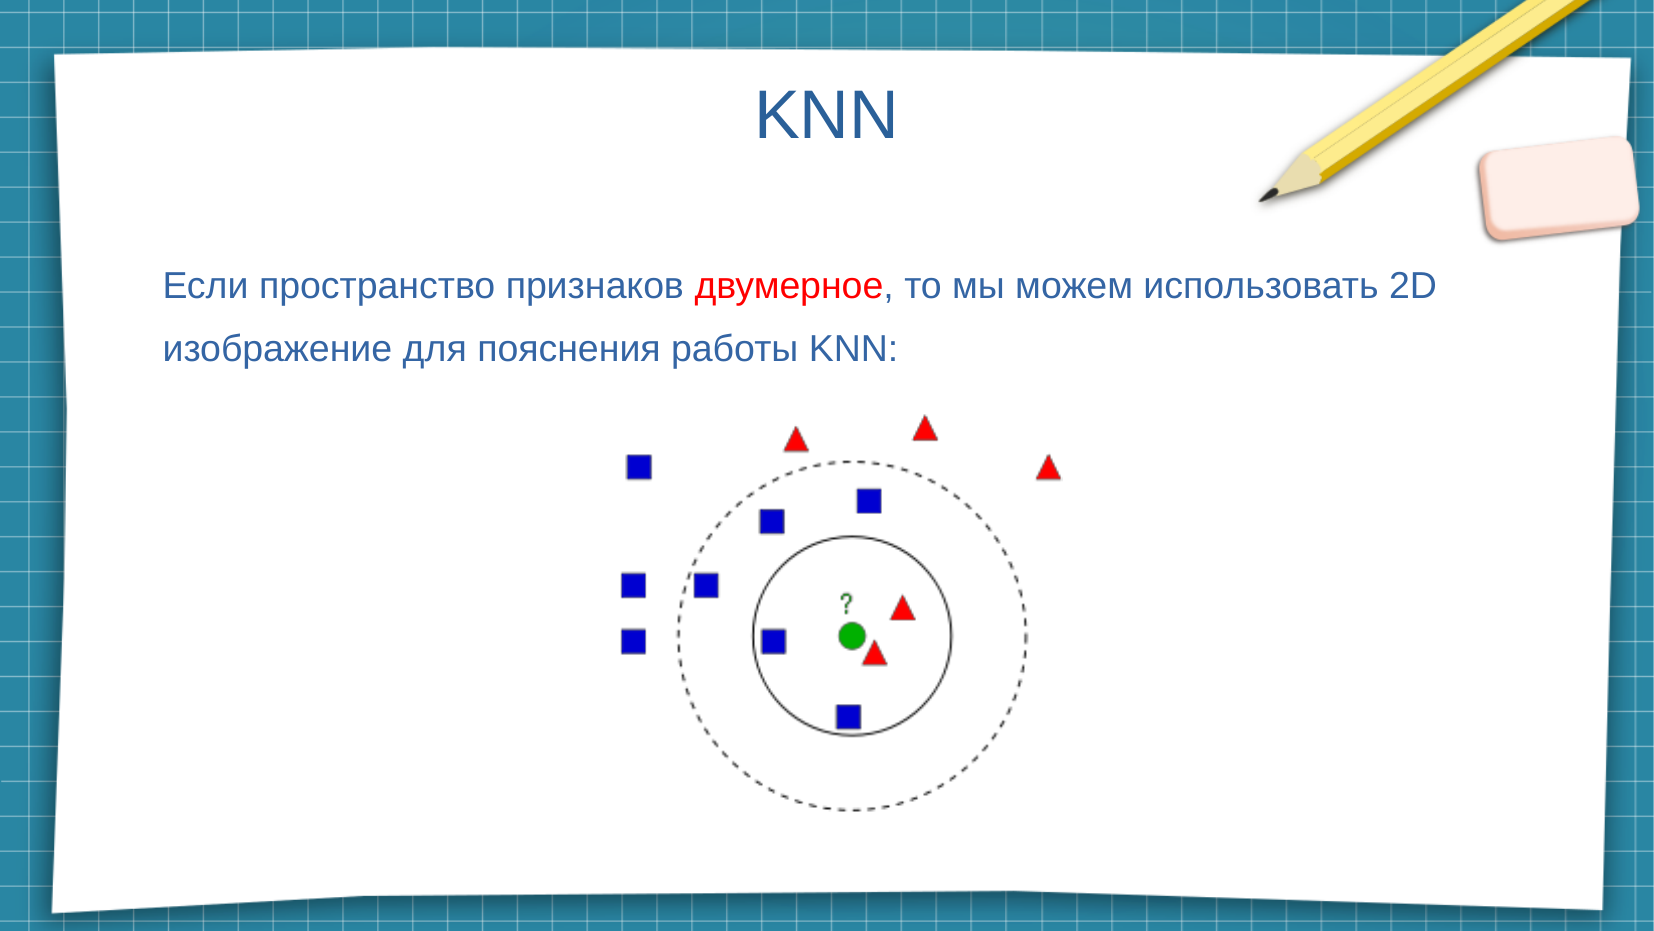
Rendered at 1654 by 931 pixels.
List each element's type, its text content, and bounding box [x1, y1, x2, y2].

picture [0, 0, 1654, 931]
text_box Если пространство признаков двумерное, то мы можем использовать 2D изображение для пояснения работы KNN: [147, 236, 1453, 377]
title KNN [82, 37, 1571, 193]
